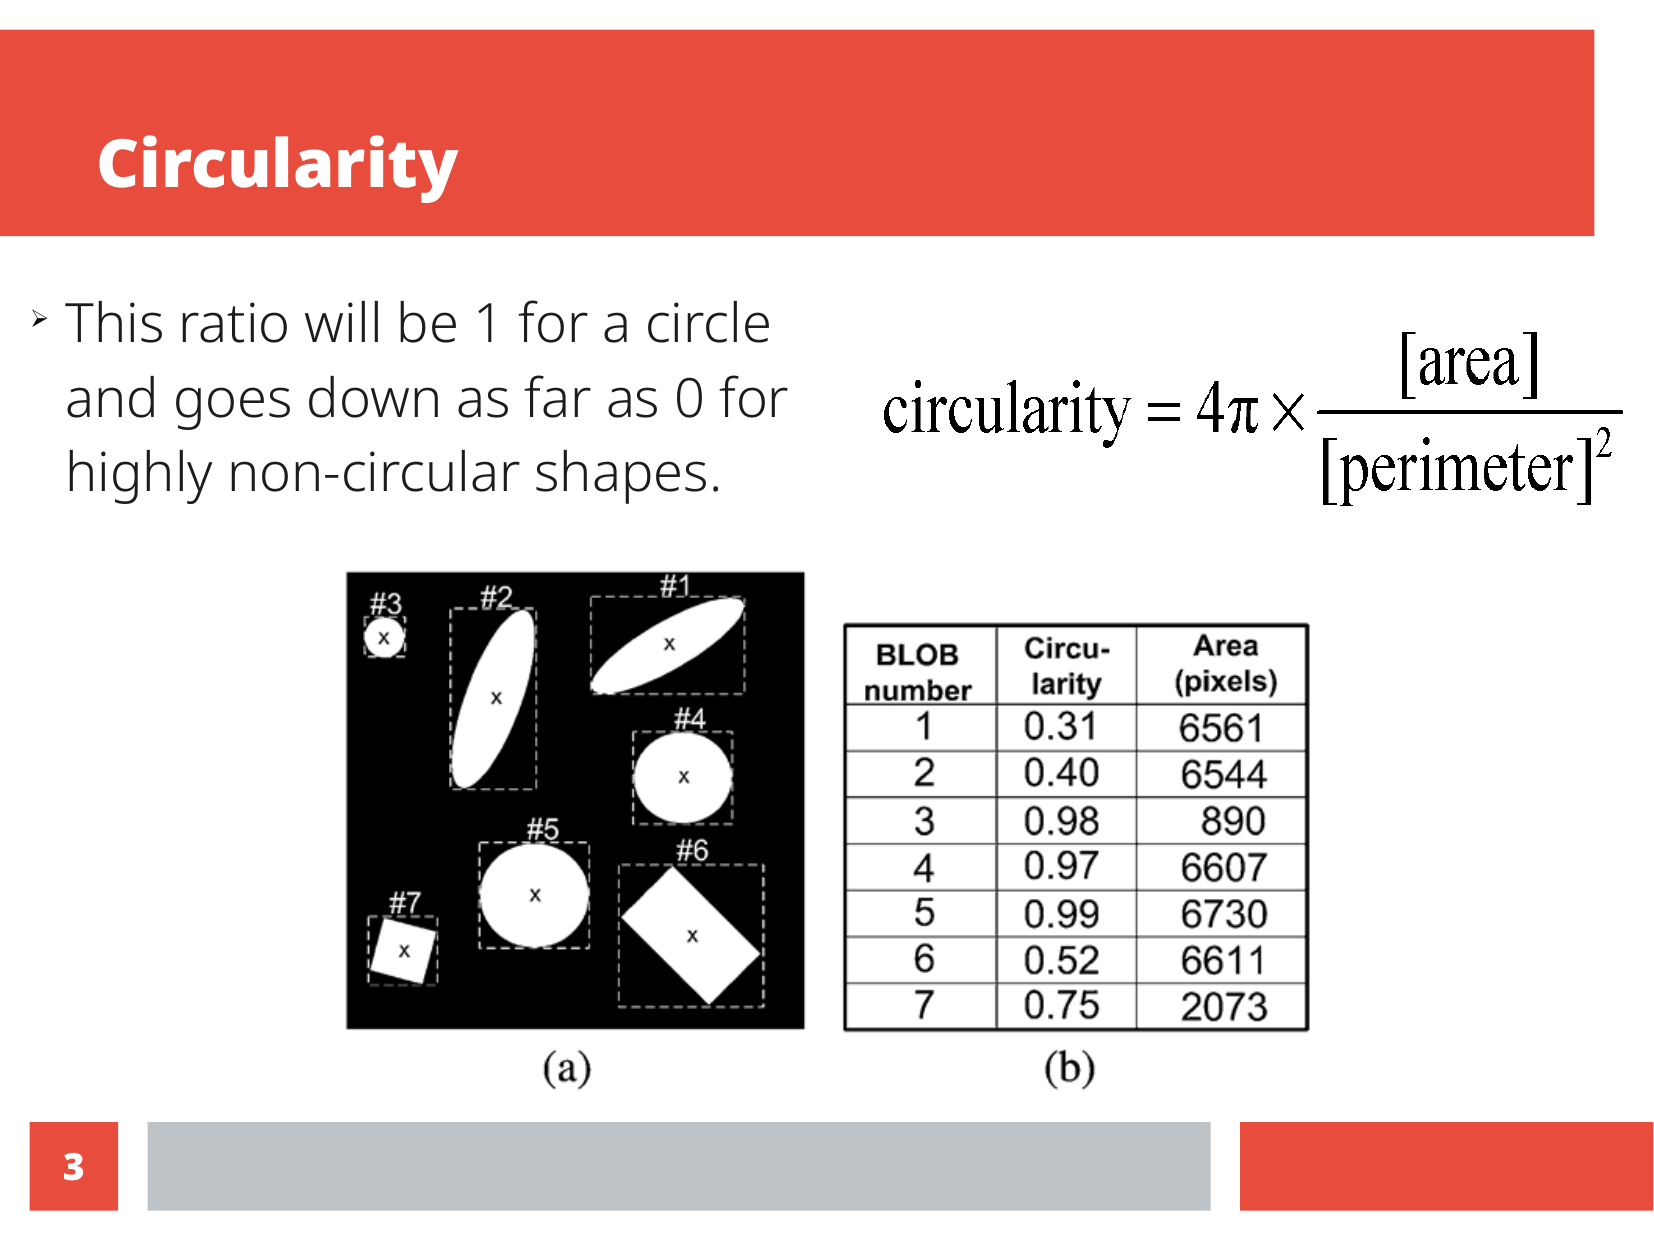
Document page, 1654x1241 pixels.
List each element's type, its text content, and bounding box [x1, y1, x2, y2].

picture [326, 551, 1327, 1096]
title Circularity [59, 59, 1595, 207]
subtitle This ratio will be 1 for a circle and goes down as far as 0 for highly non-circular shapes. [30, 285, 811, 646]
picture [870, 306, 1636, 526]
